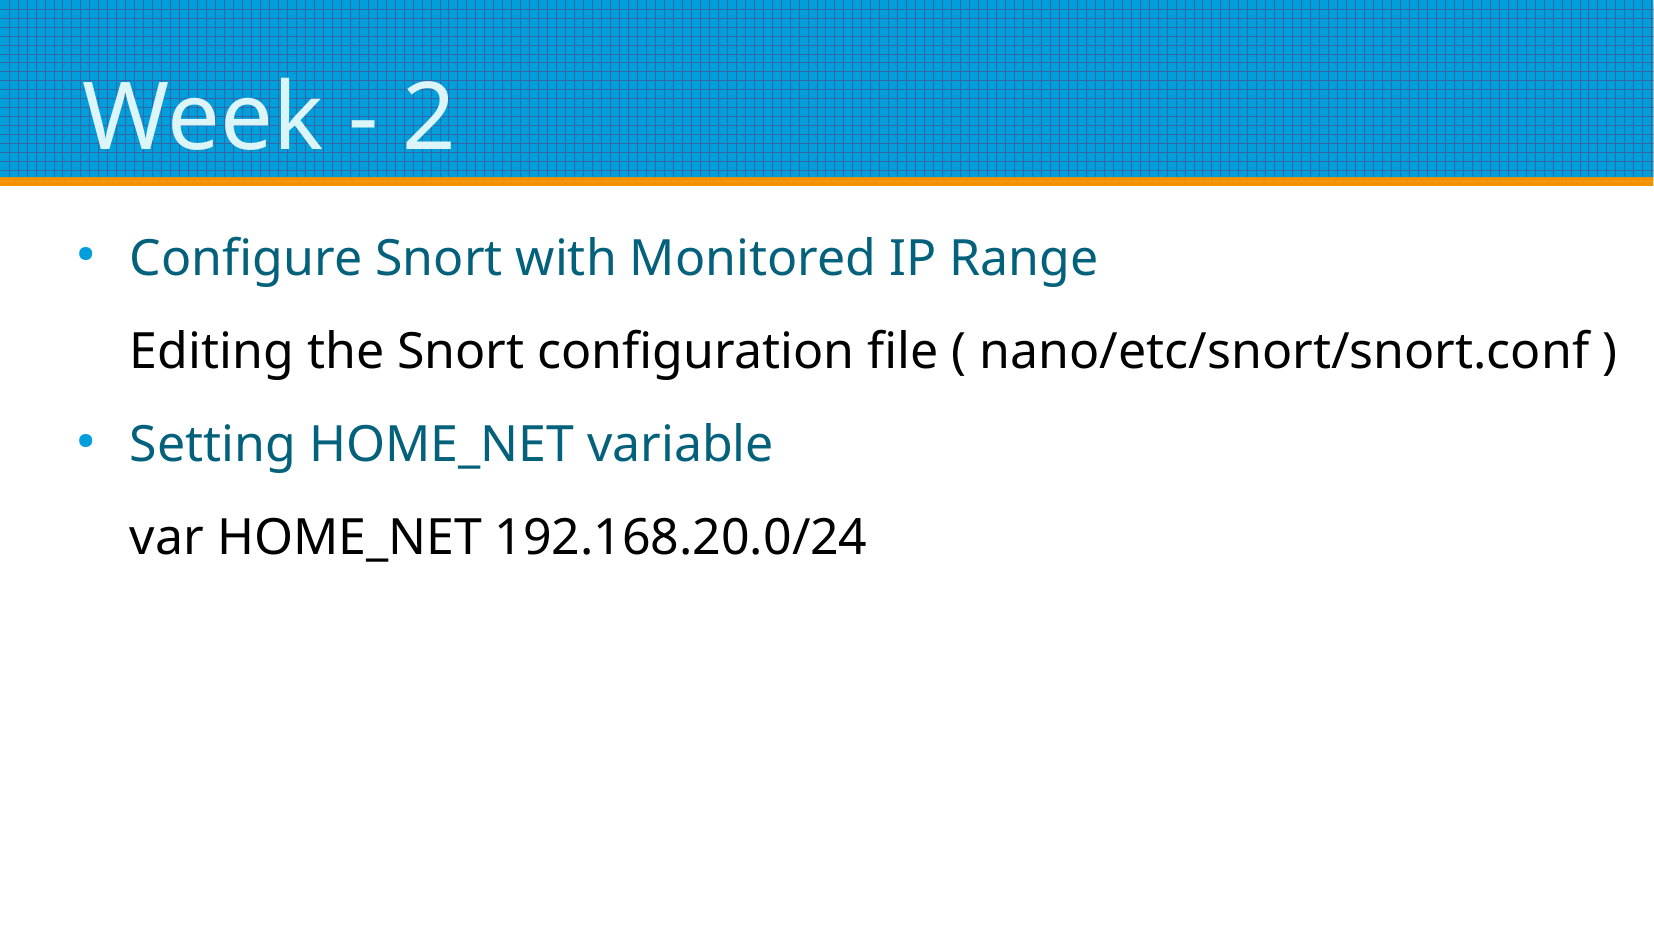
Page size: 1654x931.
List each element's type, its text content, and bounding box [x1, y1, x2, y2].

list Configure Snort with Monitored IP Range Editing the Snort configuration file ( nano/etc/snort/snort.conf ) Setting HOME_NET variable var HOME_NET 192.168.20.0/24 [59, 221, 1630, 916]
title Week - 2 [82, 14, 1571, 178]
